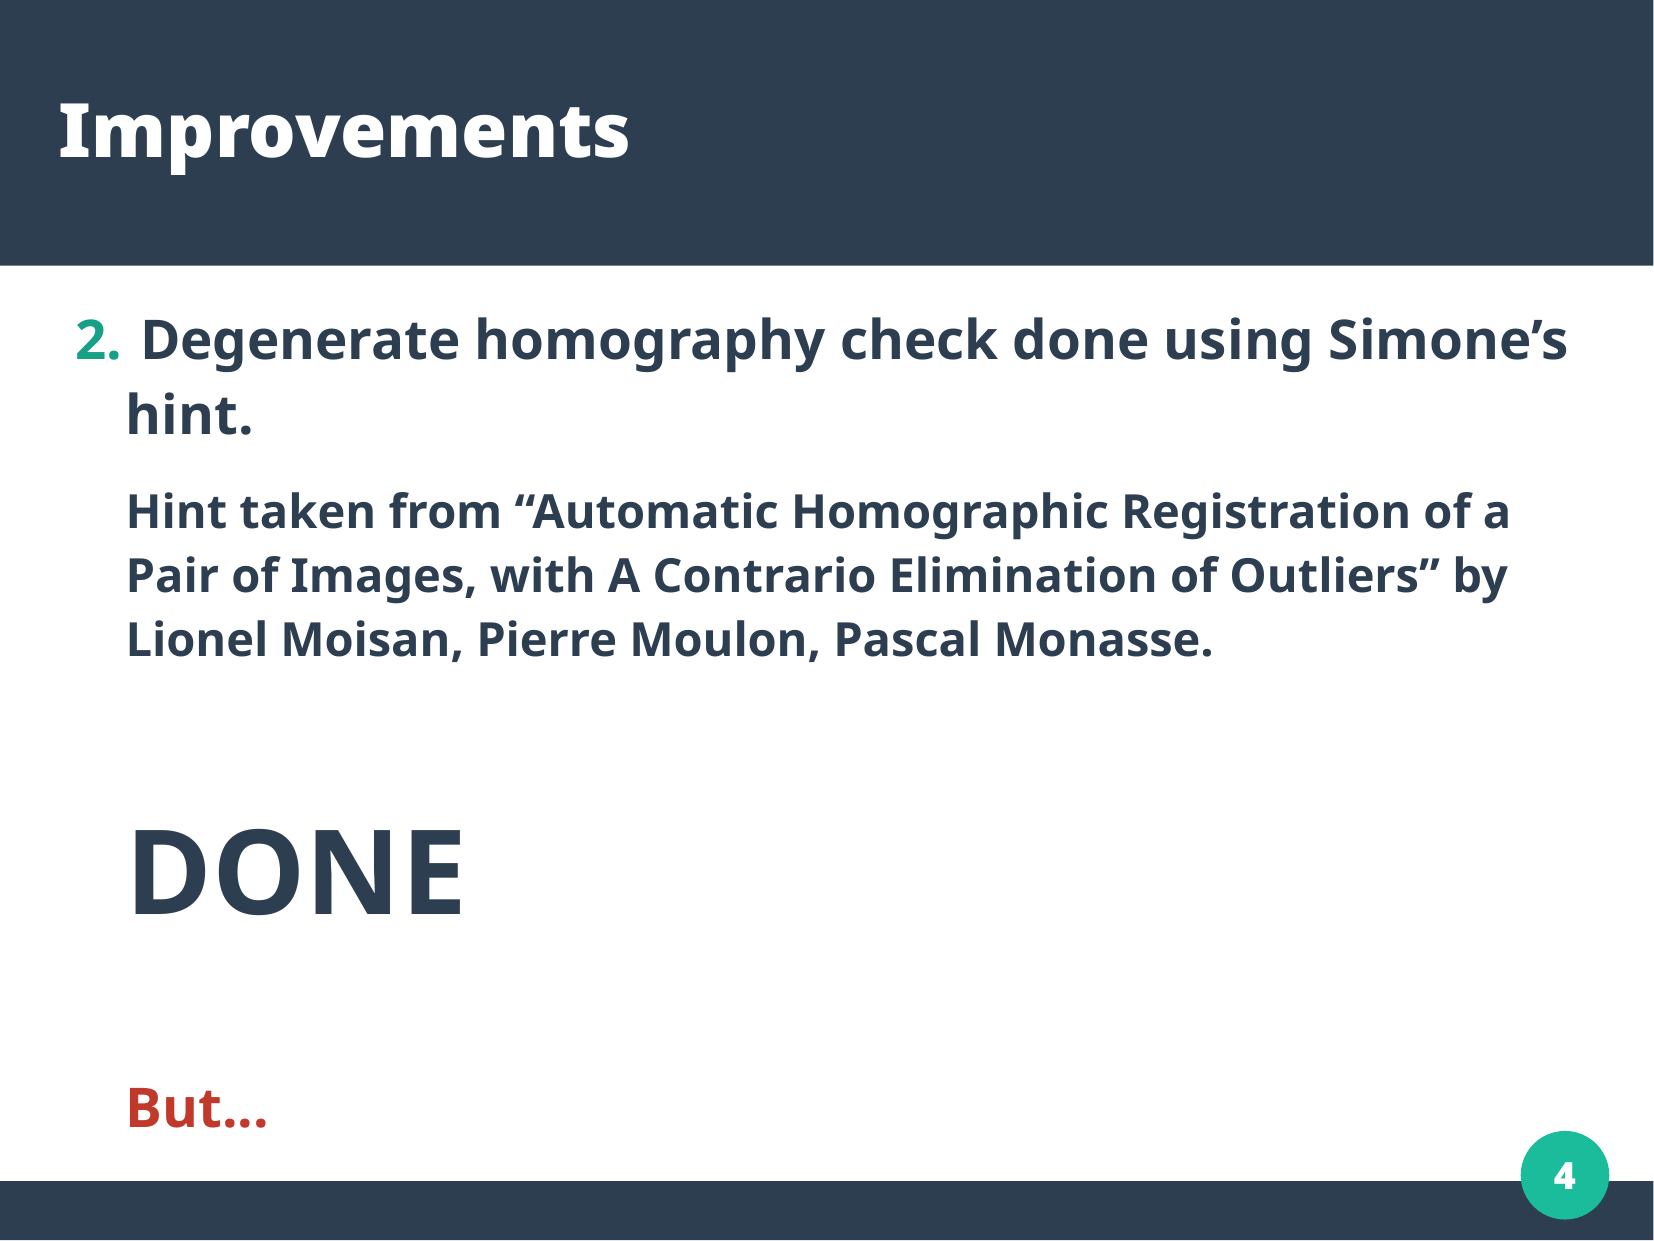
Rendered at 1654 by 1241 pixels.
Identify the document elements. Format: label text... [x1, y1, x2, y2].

list Degenerate homography check done using Simone’s hint. Hint taken from “Automatic Homographic Registration of a Pair of Images, with A Contrario Elimination of Outliers” by Lionel Moisan, Pierre Moulon, Pascal Monasse. DONE But... [59, 301, 1595, 1152]
title Improvements [59, 49, 1595, 207]
